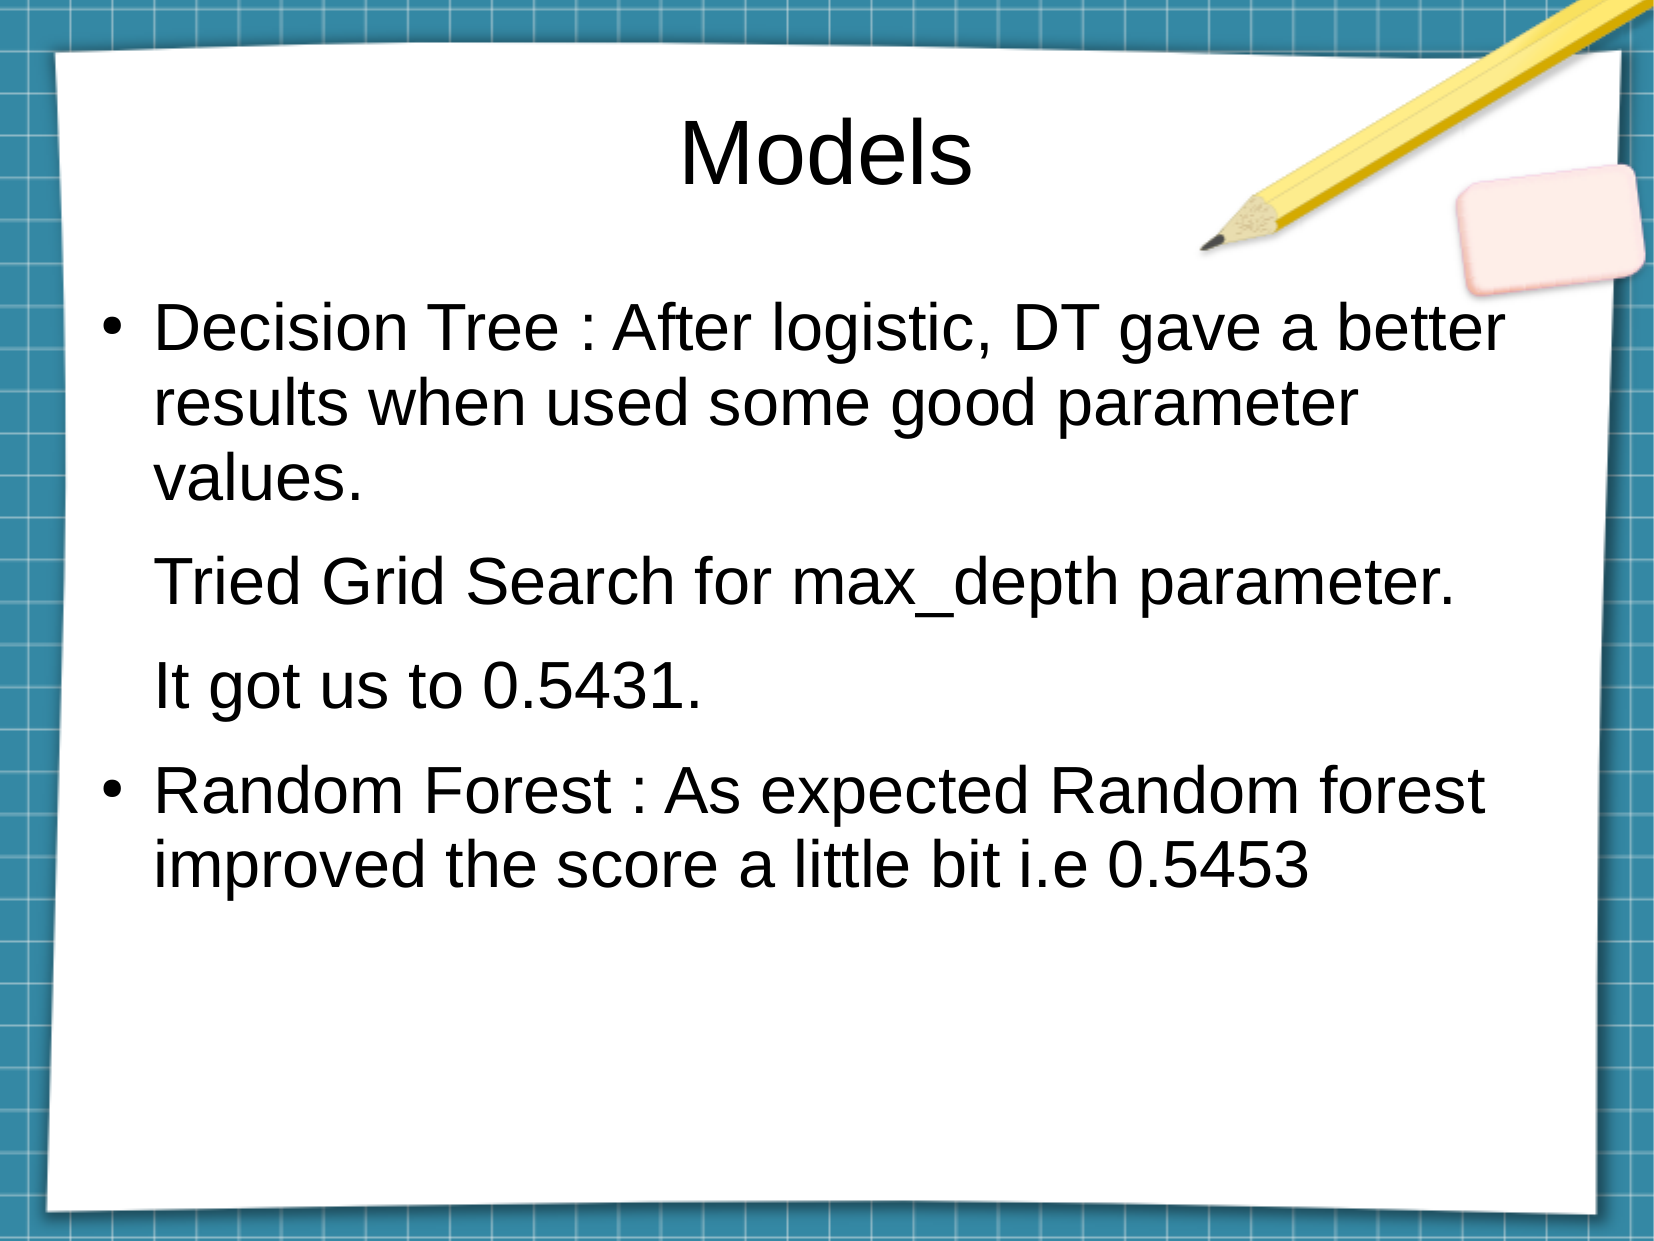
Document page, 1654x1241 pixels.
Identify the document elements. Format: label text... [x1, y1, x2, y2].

picture [0, 0, 1654, 1241]
list Decision Tree : After logistic, DT gave a better results when used some good parameter values. Tried Grid Search for max_depth parameter. It got us to 0.5431. Random Forest : As expected Random forest improved the score a little bit i.e 0.5453 [82, 290, 1571, 1010]
title Models [82, 49, 1571, 257]
